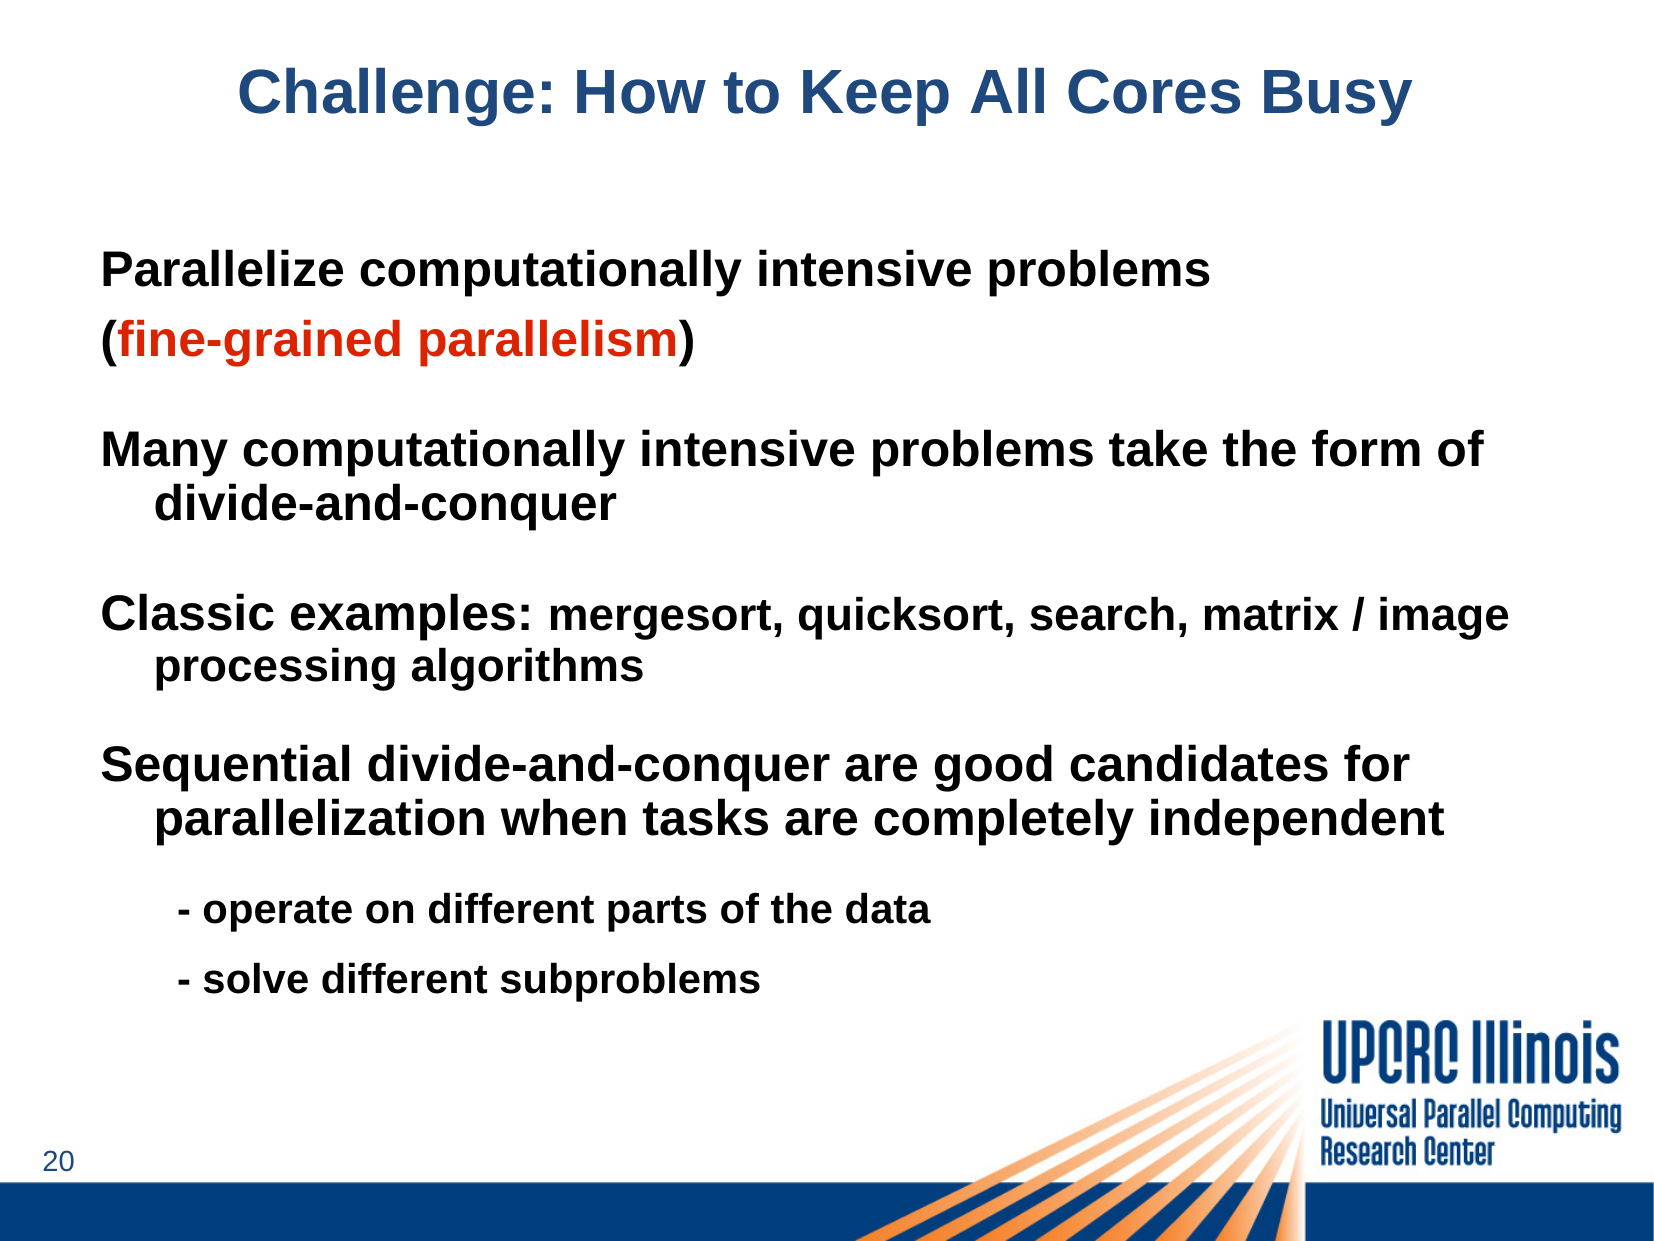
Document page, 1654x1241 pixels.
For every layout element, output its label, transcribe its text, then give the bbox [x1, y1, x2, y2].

picture [0, 1005, 1654, 1241]
title Challenge: How to Keep All Cores Busy [82, 0, 1570, 242]
list Parallelize computationally intensive problems (fine-grained parallelism) Many computationally intensive problems take the form of divide-and-conquer Classic examples: mergesort, quicksort, search, matrix / image processing algorithms Sequential divide-and-conquer are good candidates for parallelization when tasks are completely independent - operate on different parts of the data - solve different subproblems [82, 242, 1571, 1169]
